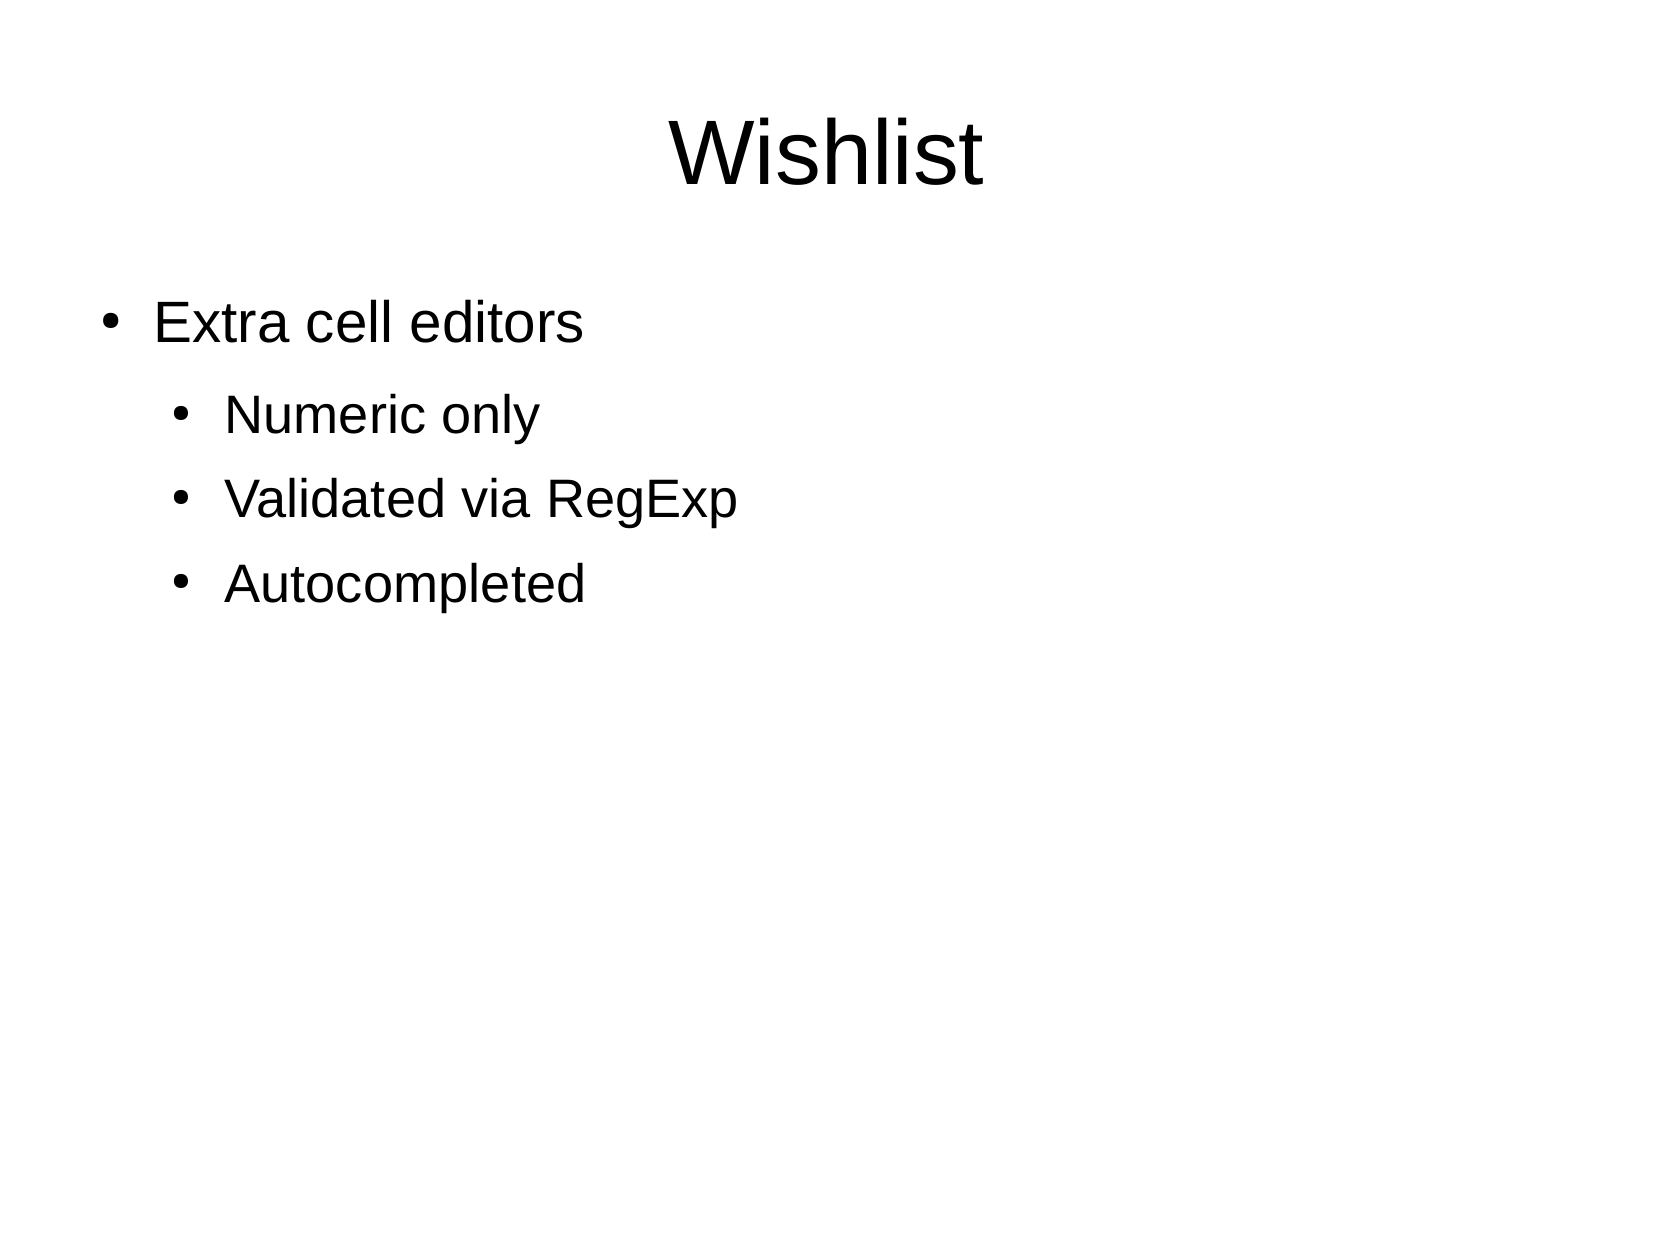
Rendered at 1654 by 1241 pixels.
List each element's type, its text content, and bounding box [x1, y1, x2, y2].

list Extra cell editors Numeric only Validated via RegExp Autocompleted [82, 290, 1571, 1094]
title Wishlist [82, 56, 1571, 250]
